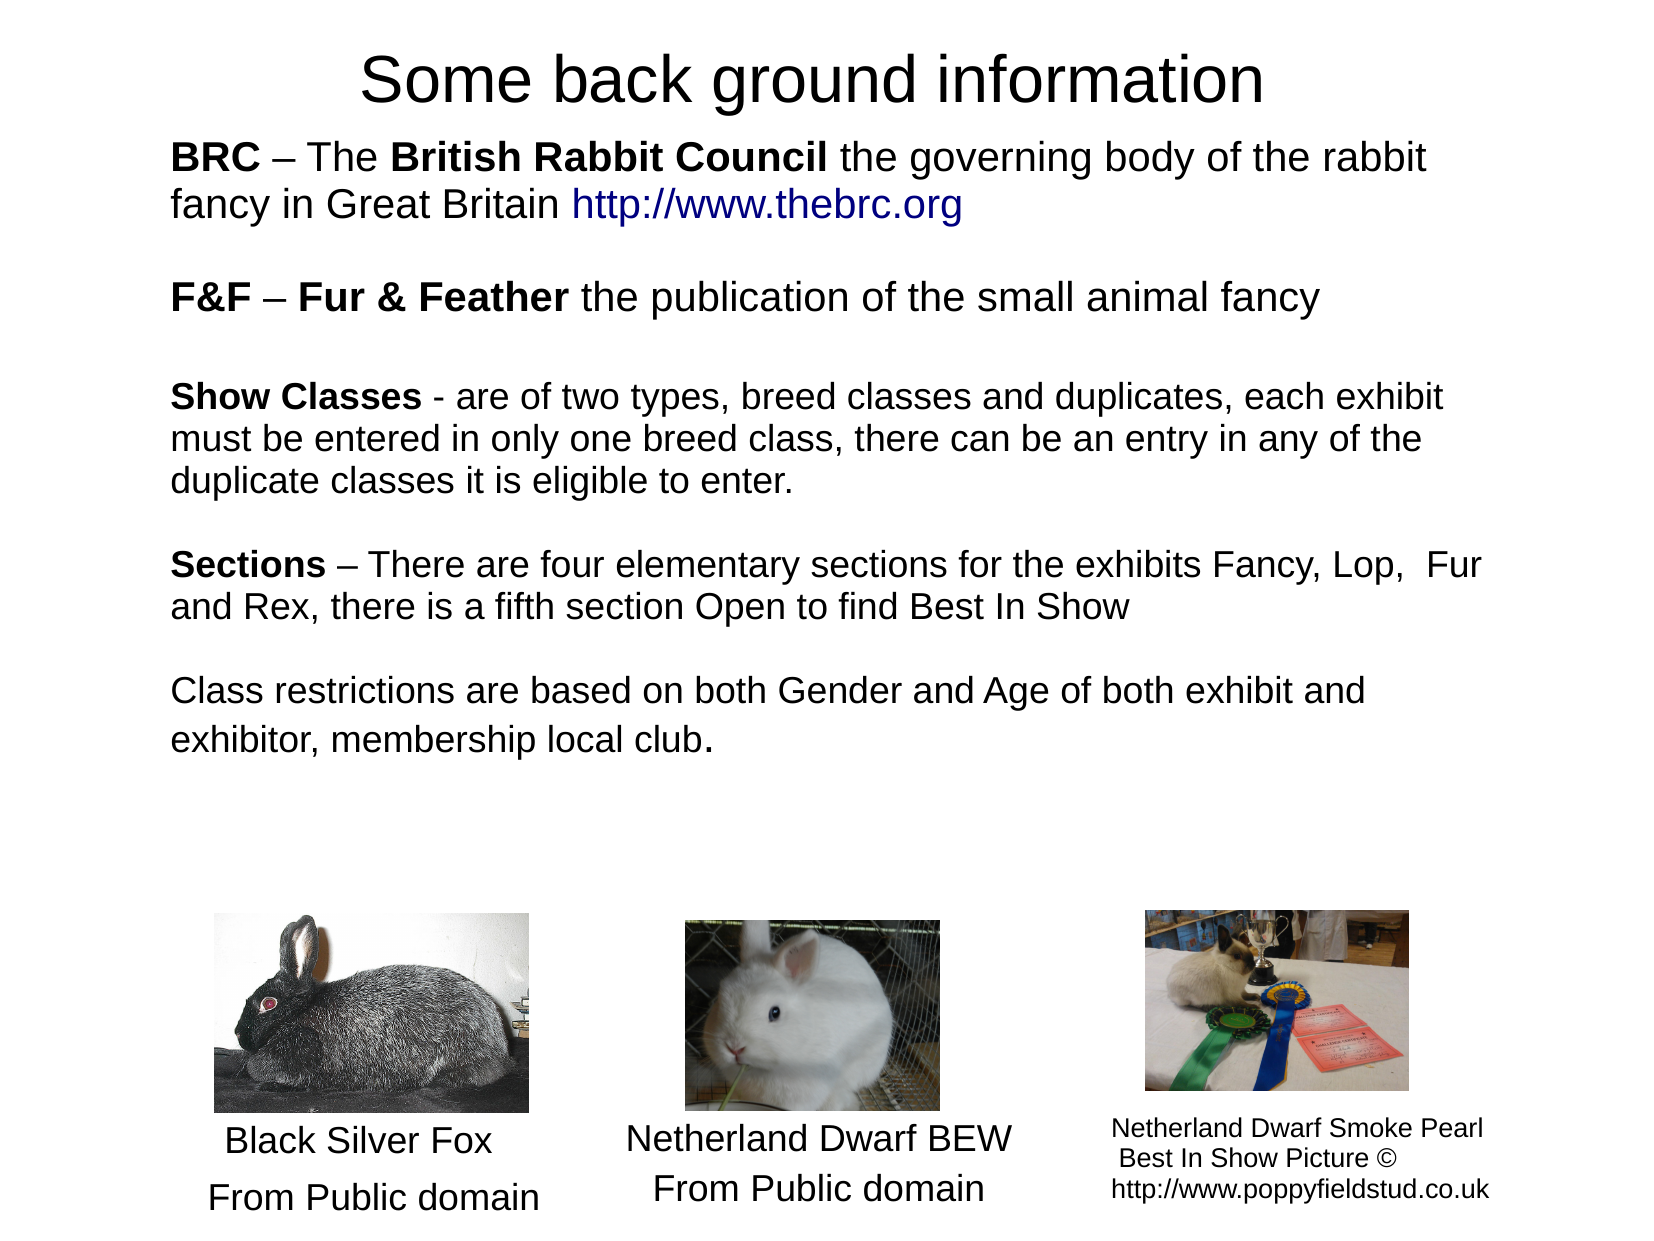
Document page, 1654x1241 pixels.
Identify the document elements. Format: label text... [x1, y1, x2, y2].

title Some back ground information [106, 35, 1521, 124]
text_box From Public domain [637, 1159, 1001, 1217]
text_box Black Silver Fox [209, 1112, 532, 1169]
picture [214, 913, 529, 1112]
picture [685, 920, 940, 1110]
text_box From Public domain [192, 1169, 556, 1227]
text_box Netherland Dwarf Smoke Pearl Best In Show Picture © http://www.poppyfieldstud.co.uk [1096, 1105, 1560, 1212]
text_box BRC – The British Rabbit Council the governing body of the rabbit fancy in Great Britain http://www.thebrc.org F&F – Fur & Feather the publication of the small animal fancy Show Classes - are of two types, breed classes and duplicates, each exhibit must be entered in only one breed class, there can be an entry in any of the duplicate classes it is eligible to enter. Sections – There are four elementary sections for the exhibits Fancy, Lop, Fur and Rex, there is a fifth section Open to find Best In Show Class restrictions are based on both Gender and Age of both exhibit and exhibitor, membership local club. [155, 126, 1526, 780]
text_box Netherland Dwarf BEW [610, 1110, 1028, 1168]
picture [1145, 910, 1409, 1091]
